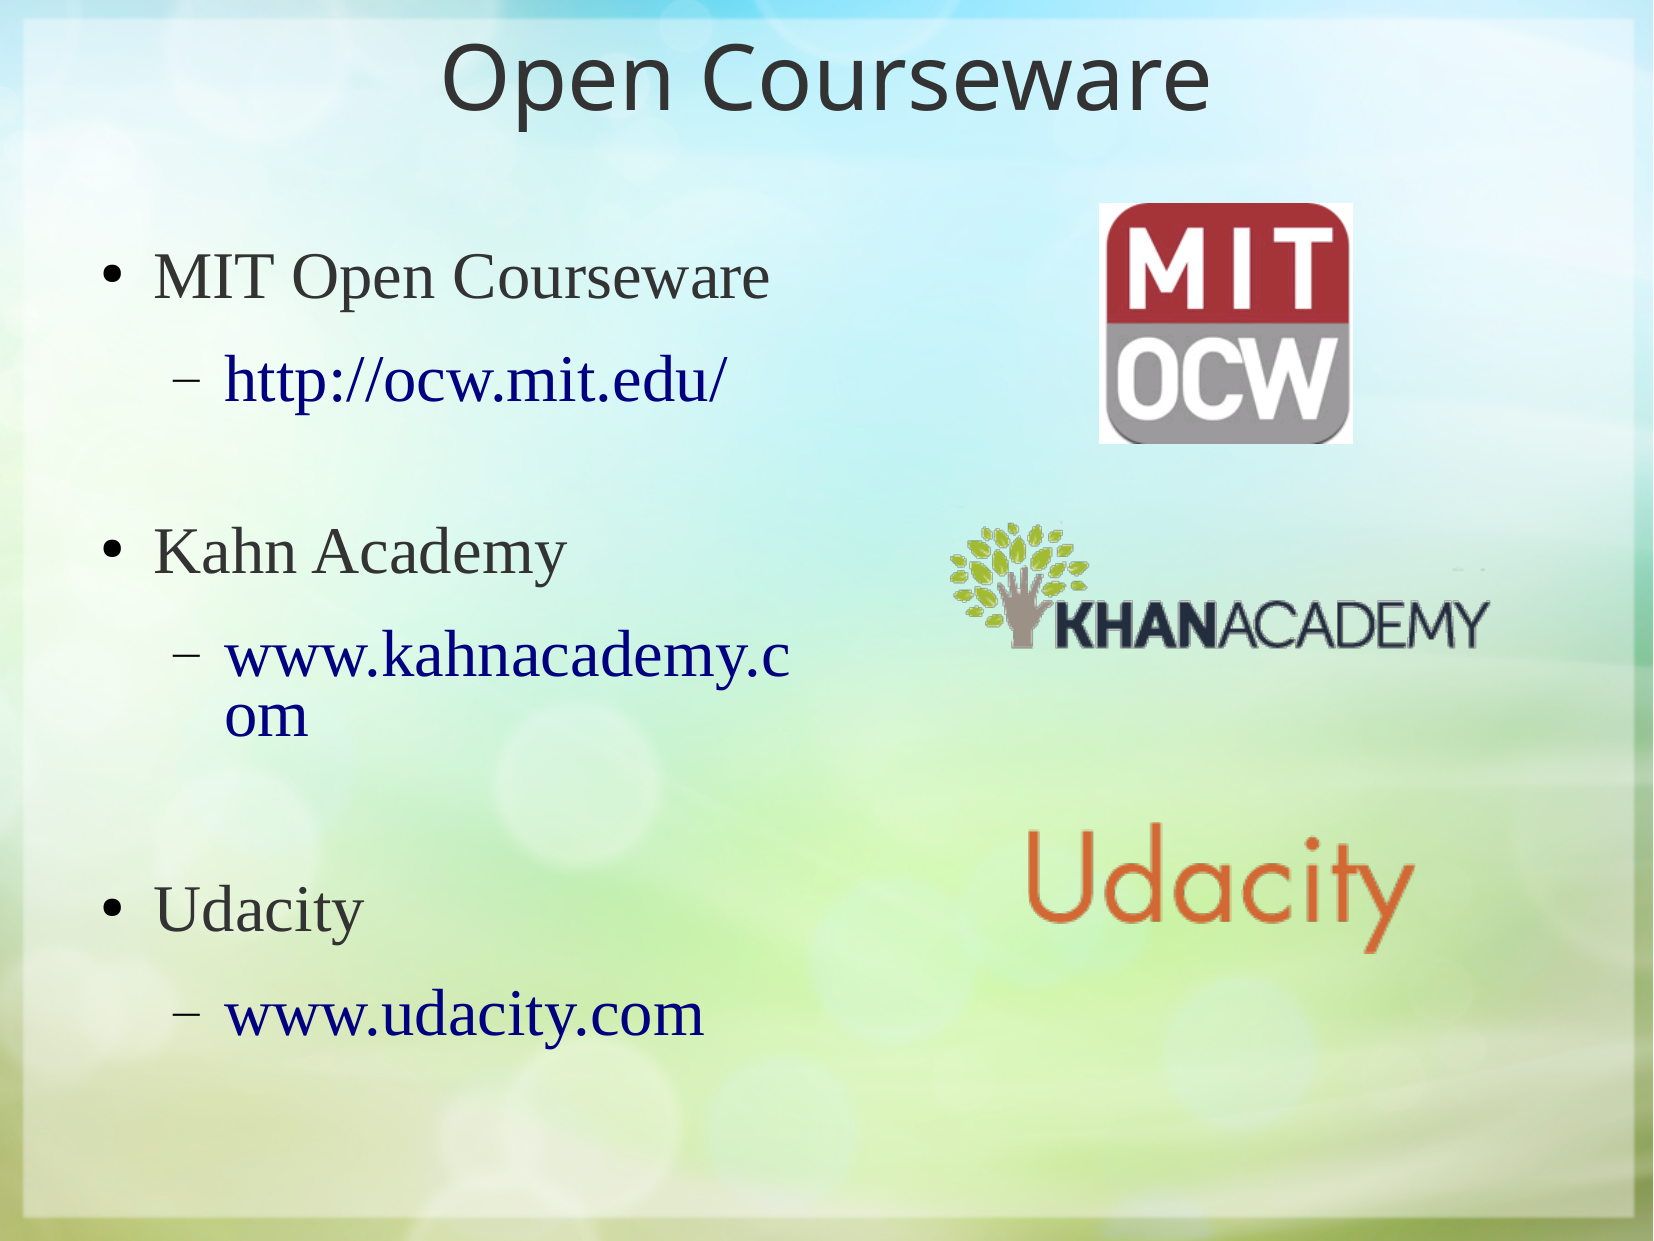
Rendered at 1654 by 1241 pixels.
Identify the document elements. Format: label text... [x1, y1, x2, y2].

picture [0, 0, 1654, 1241]
list MIT Open Courseware http://ocw.mit.edu/ Kahn Academy www.kahnacademy.com Udacity www.udacity.com [82, 238, 809, 1065]
title Open Courseware [82, 0, 1571, 151]
